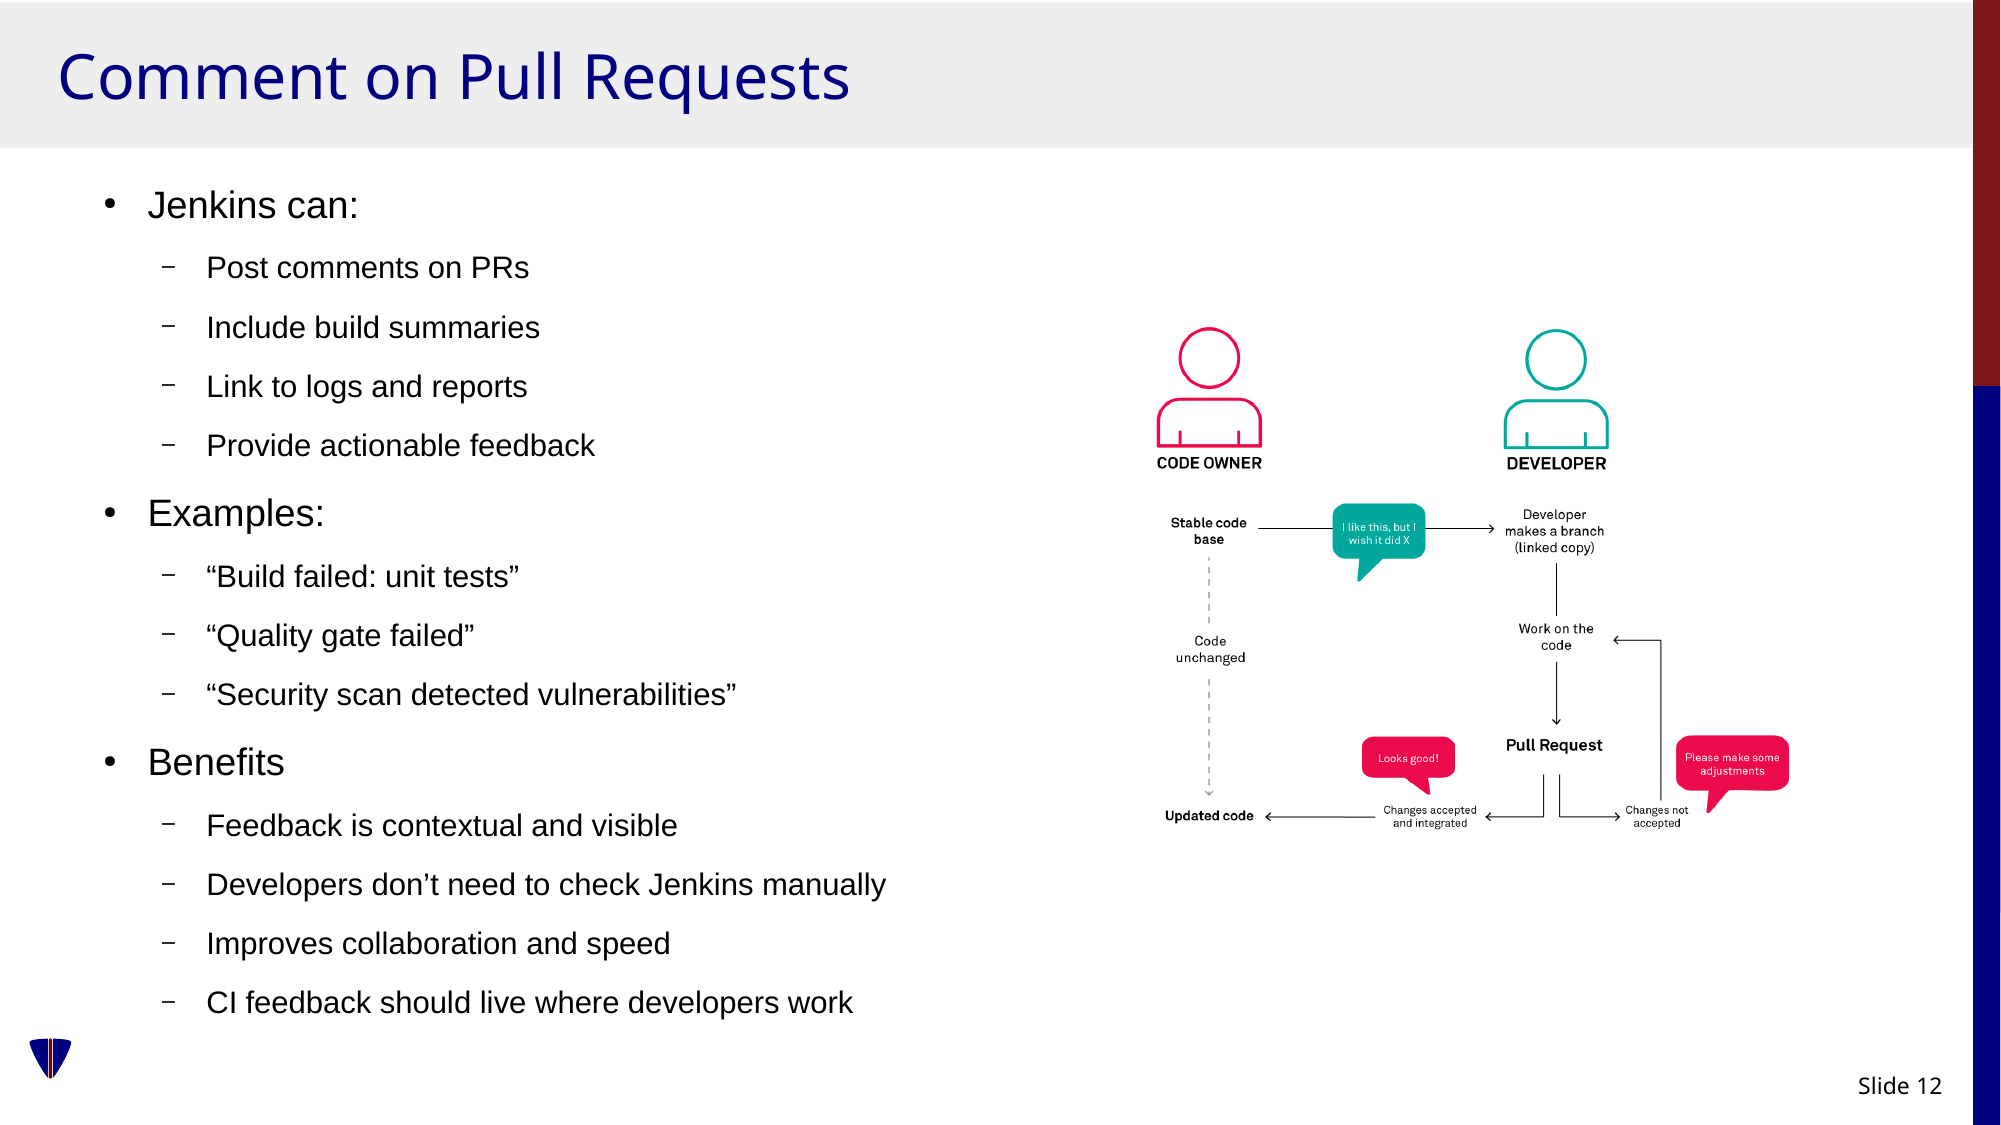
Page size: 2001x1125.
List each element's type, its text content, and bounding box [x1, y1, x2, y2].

title Comment on Pull Requests [0, 2, 1973, 148]
list Jenkins can: Post comments on PRs Include build summaries Link to logs and reports Provide actionable feedback Examples: “Build failed: unit tests” “Quality gate failed” “Security scan detected vulnerabilities” Benefits Feedback is contextual and visible Developers don’t need to check Jenkins manually Improves collaboration and speed CI feedback should live where developers work [88, 177, 975, 1034]
picture [1151, 295, 1789, 864]
